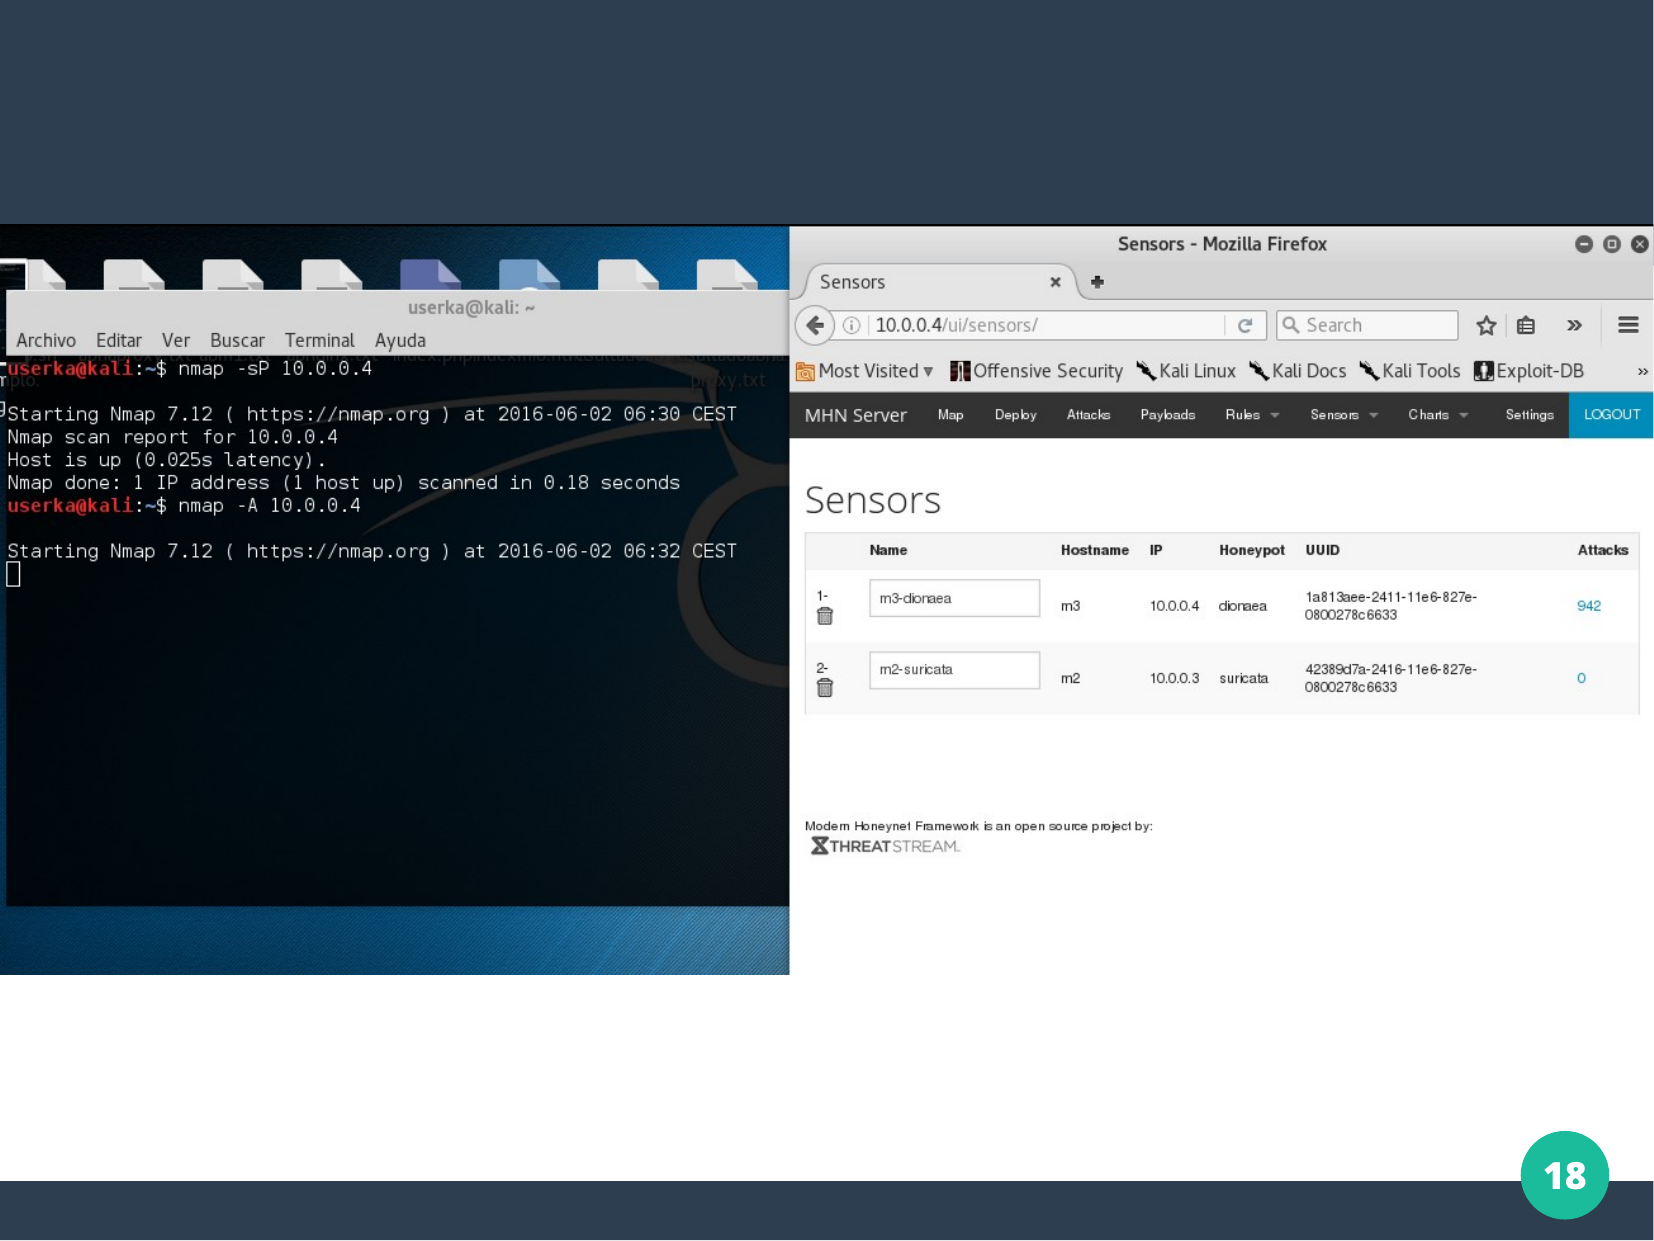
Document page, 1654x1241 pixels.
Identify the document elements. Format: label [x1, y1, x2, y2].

picture [1585, 409, 1639, 419]
picture [0, 224, 1654, 975]
